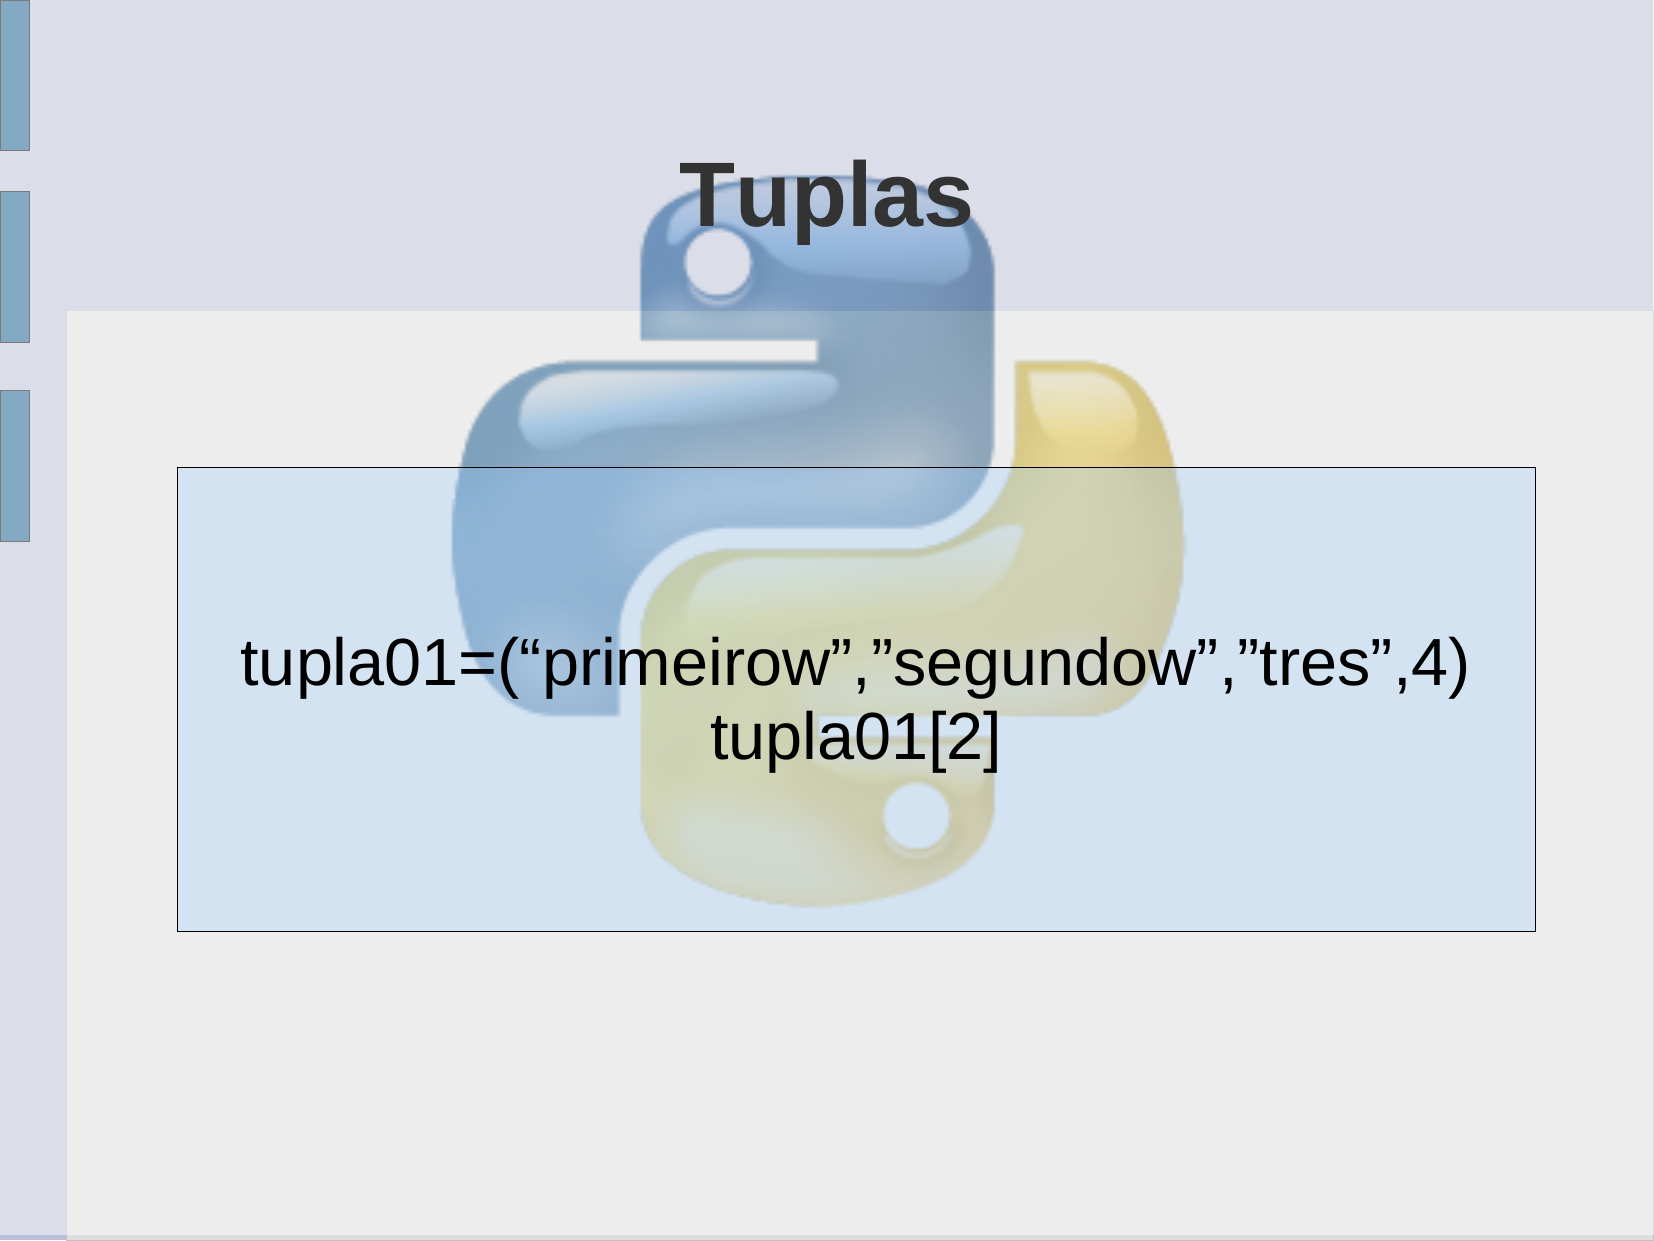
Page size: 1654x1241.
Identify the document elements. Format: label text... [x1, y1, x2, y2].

picture [0, 0, 1654, 1235]
text_box tupla01=(“primeirow”,”segundow”,”tres”,4) tupla01[2] [177, 467, 1536, 932]
title Tuplas [121, 91, 1534, 299]
